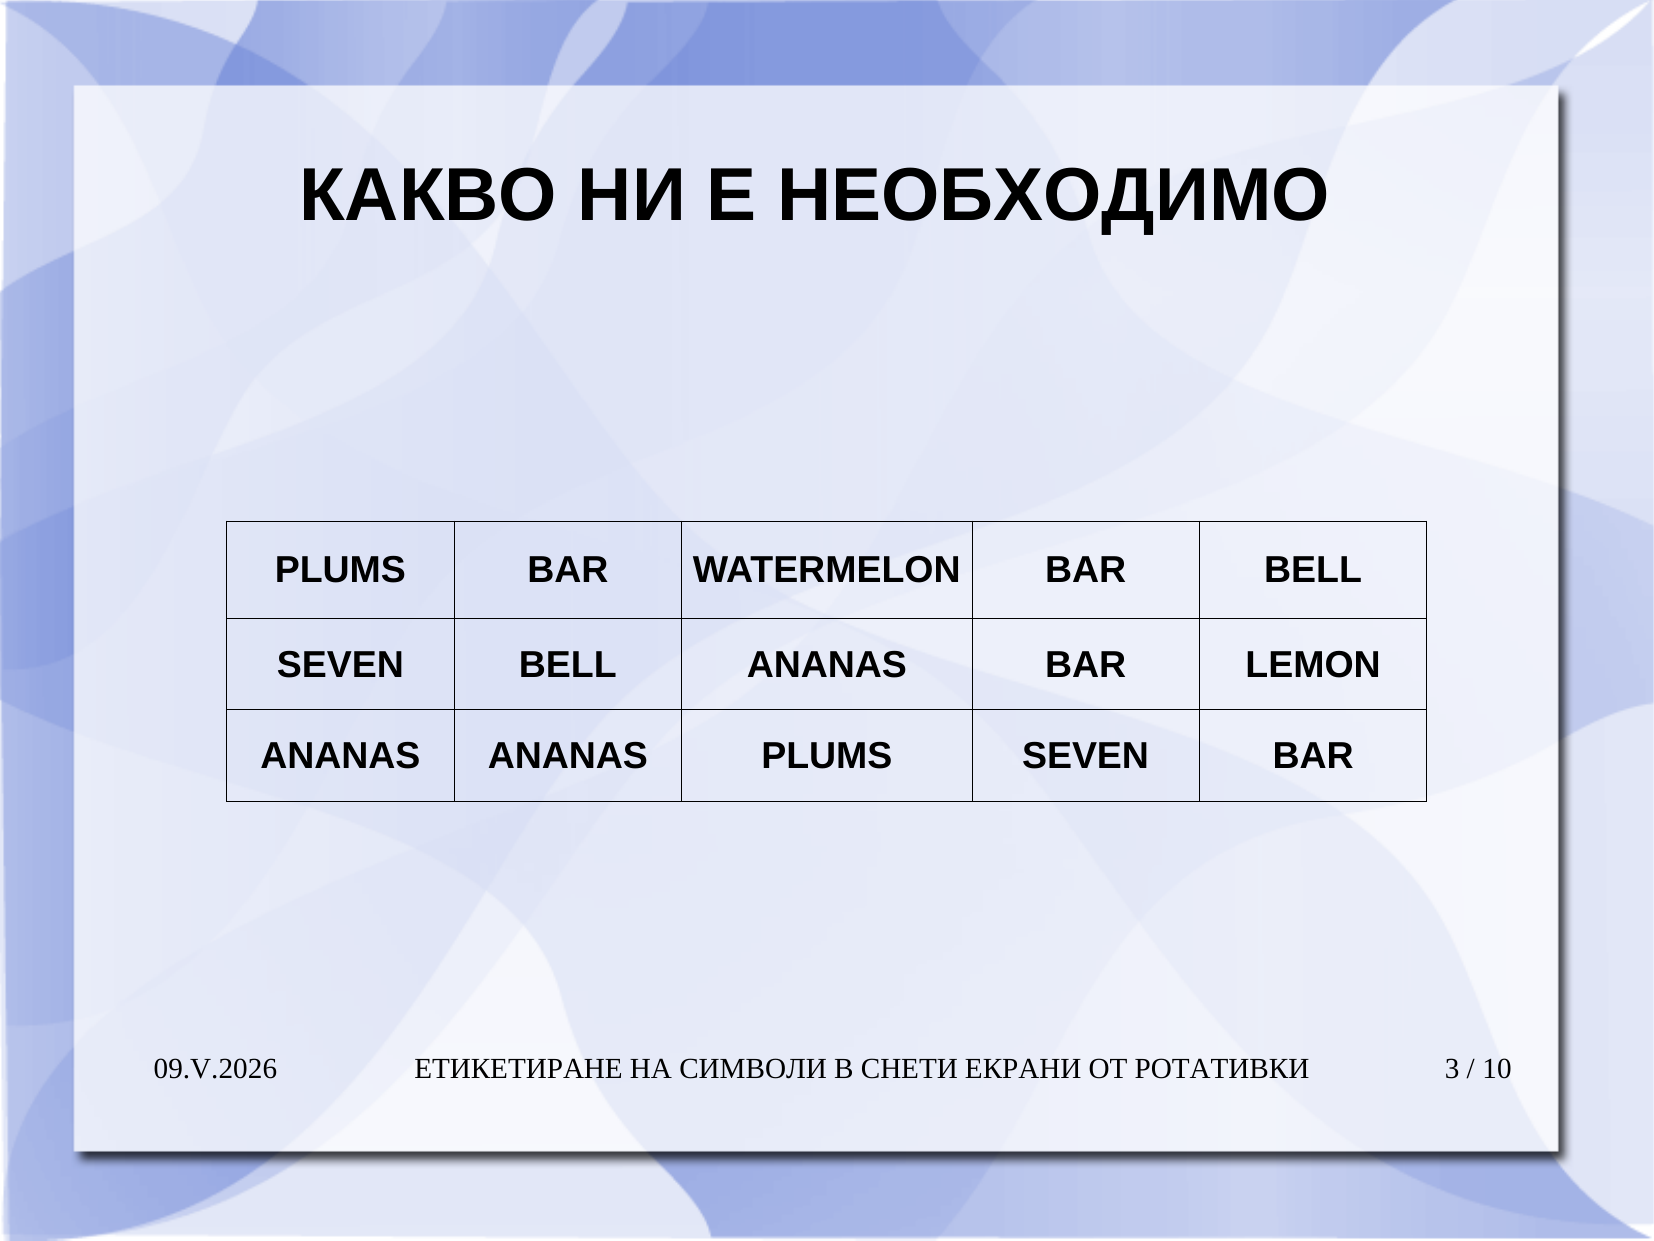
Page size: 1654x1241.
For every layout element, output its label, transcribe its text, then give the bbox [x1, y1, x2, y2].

table_cell LEMON [1200, 619, 1426, 709]
table_cell BELL [455, 619, 681, 709]
table_cell ANANAS [227, 710, 454, 801]
table_header BAR [455, 522, 681, 618]
table_header WATERMELON [682, 522, 972, 618]
table_header BAR [973, 522, 1199, 618]
picture [0, 0, 1654, 1241]
title Какво ни е необходимо [88, 90, 1542, 298]
table_cell ANANAS [682, 619, 972, 709]
table_cell SEVEN [227, 619, 454, 709]
table_header BELL [1200, 522, 1426, 618]
table_cell ANANAS [455, 710, 681, 801]
table_header PLUMS [227, 522, 454, 618]
table_cell PLUMS [682, 710, 972, 801]
table_cell BAR [973, 619, 1199, 709]
table_cell BAR [1200, 710, 1426, 801]
table_cell SEVEN [973, 710, 1199, 801]
